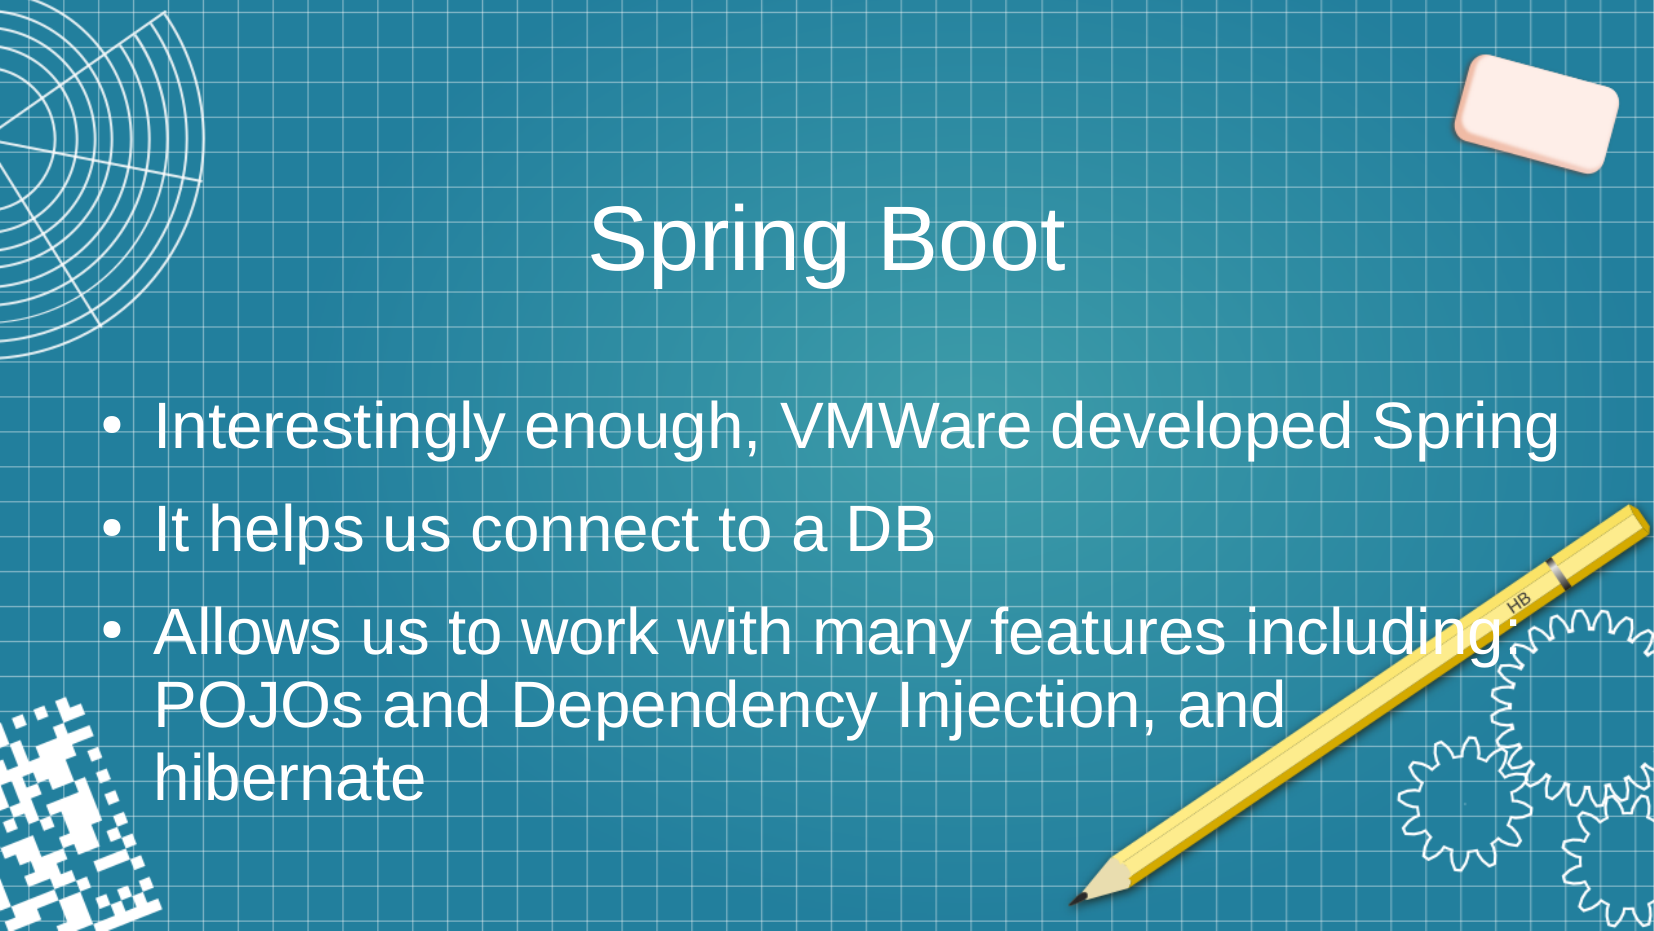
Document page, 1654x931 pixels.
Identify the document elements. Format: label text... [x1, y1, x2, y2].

picture [0, 0, 1654, 931]
list Interestingly enough, VMWare developed Spring It helps us connect to a DB Allows us to work with many features including: POJOs and Dependency Injection, and hibernate [82, 389, 1571, 842]
title Spring Boot [82, 132, 1571, 346]
